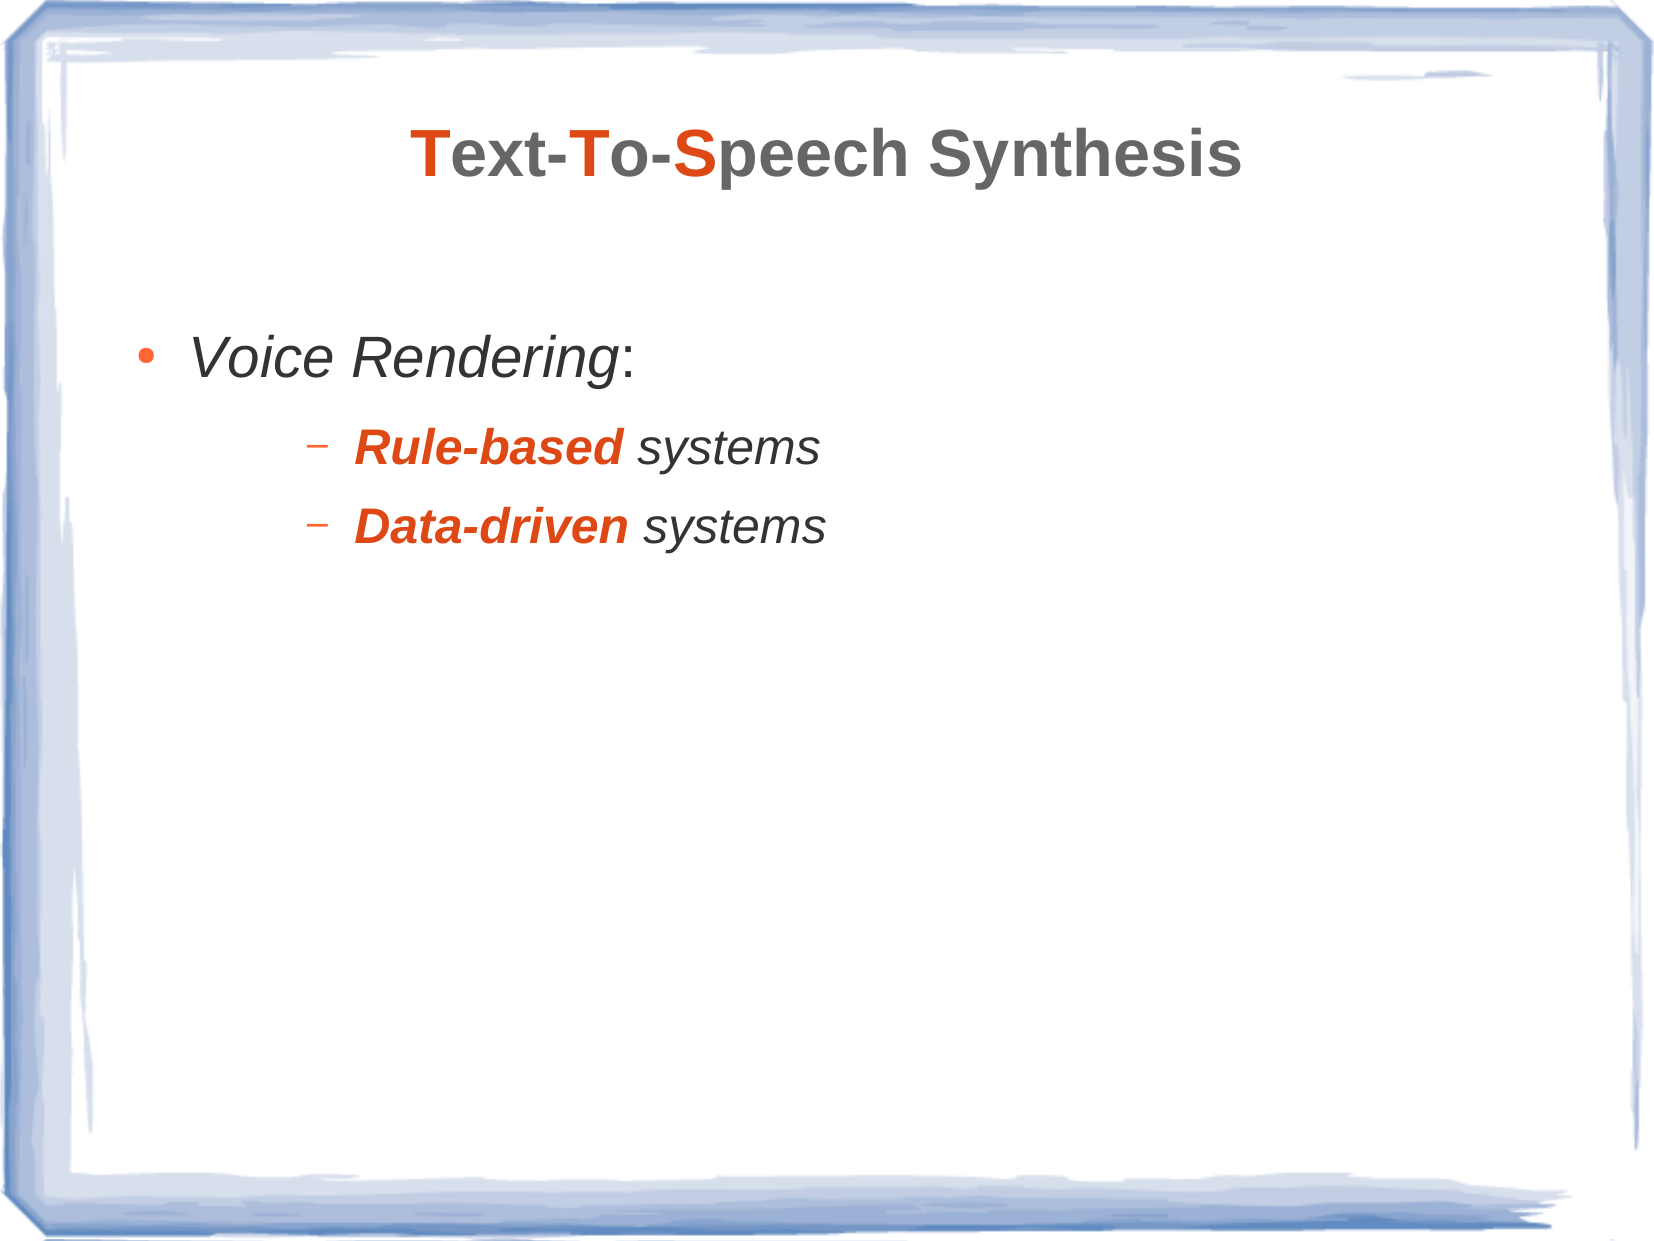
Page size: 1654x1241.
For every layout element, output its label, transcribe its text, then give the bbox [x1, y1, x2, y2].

title Text-To-Speech Synthesis [82, 49, 1571, 257]
picture [0, 0, 1654, 1241]
list Voice Rendering: Rule-based systems Data-driven systems [118, 324, 1571, 1045]
